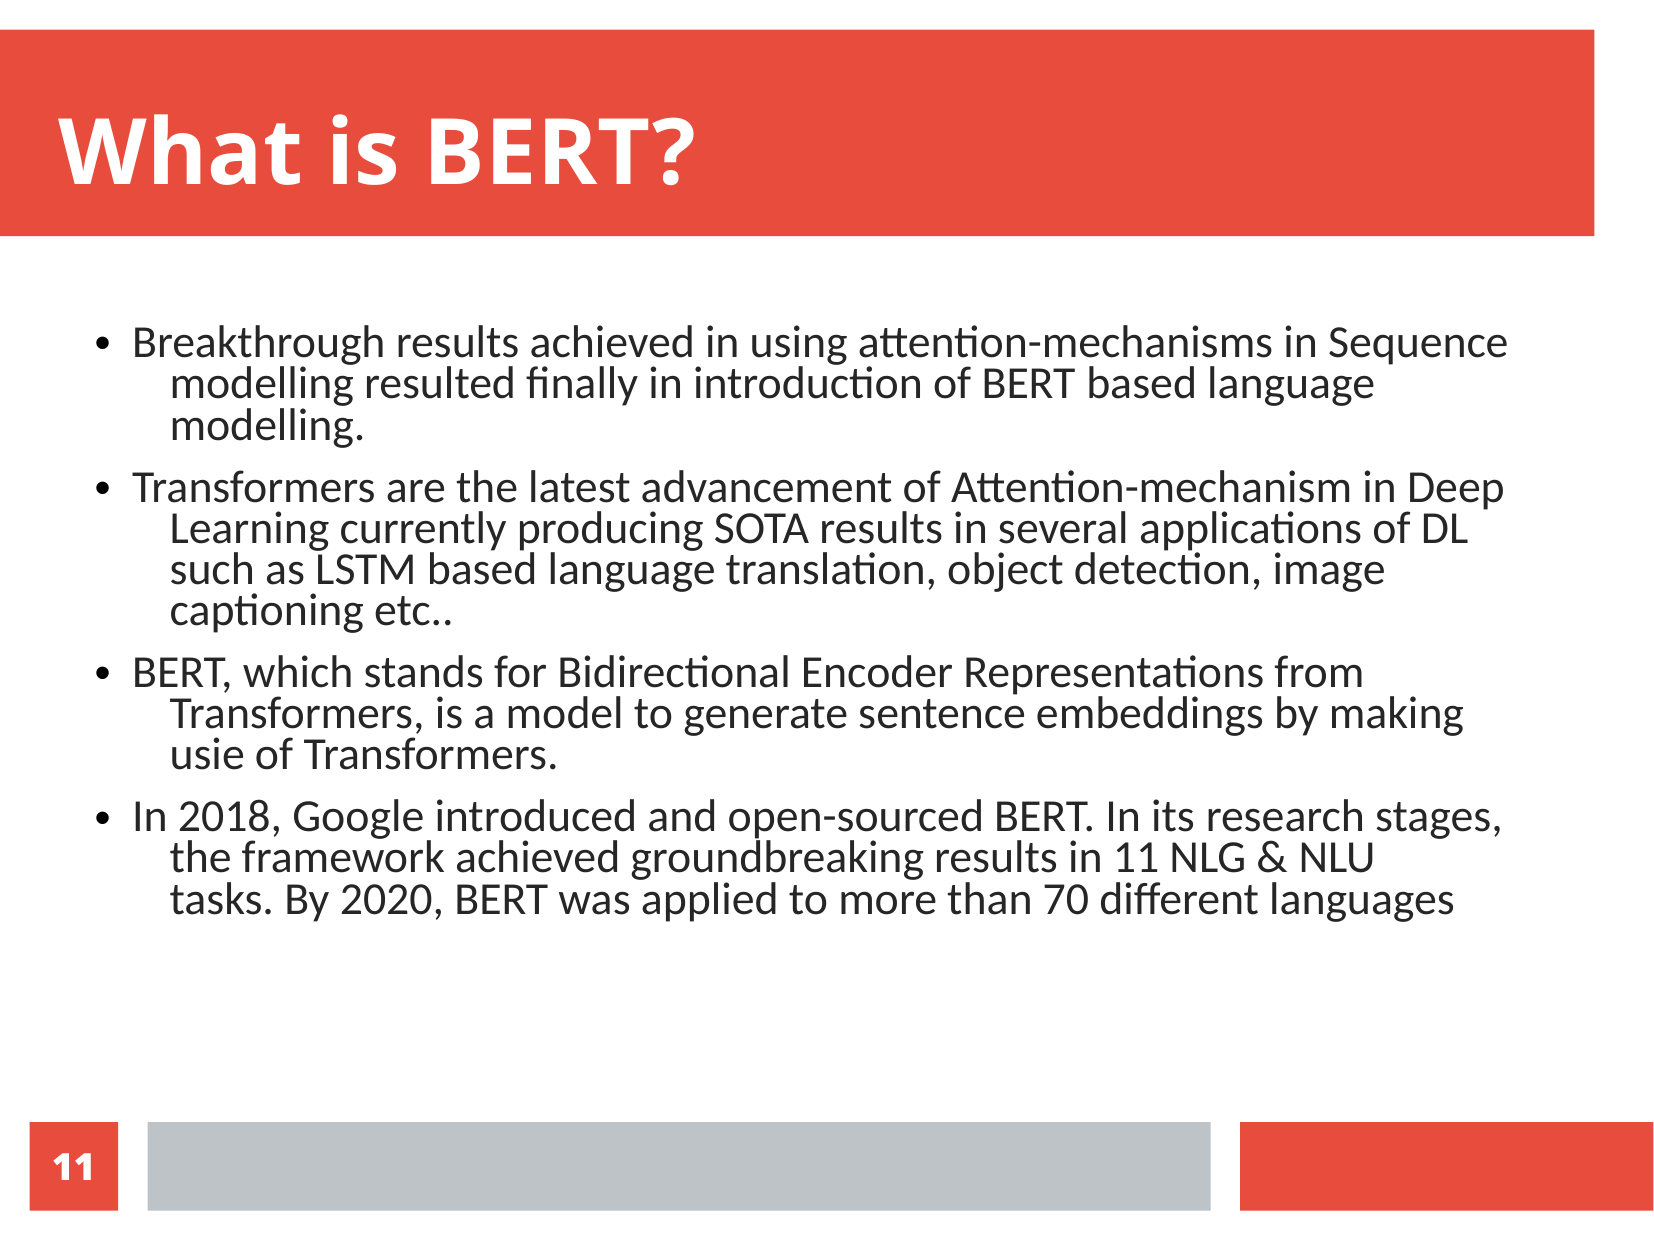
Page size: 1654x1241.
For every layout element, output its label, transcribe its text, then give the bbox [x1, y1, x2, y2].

list Breakthrough results achieved in using attention-mechanisms in Sequence modelling resulted finally in introduction of BERT based language modelling. Transformers are the latest advancement of Attention-mechanism in Deep Learning currently producing SOTA results in several applications of DL such as LSTM based language translation, object detection, image captioning etc.. BERT, which stands for Bidirectional Encoder Representations from Transformers, is a model to generate sentence embeddings by making usie of Transformers. In 2018, Google introduced and open-sourced BERT. In its research stages, the framework achieved groundbreaking results in 11 NLG & NLU tasks. By 2020, BERT was applied to more than 70 different languages [94, 324, 1512, 1093]
title What is BERT? [59, 59, 1595, 207]
